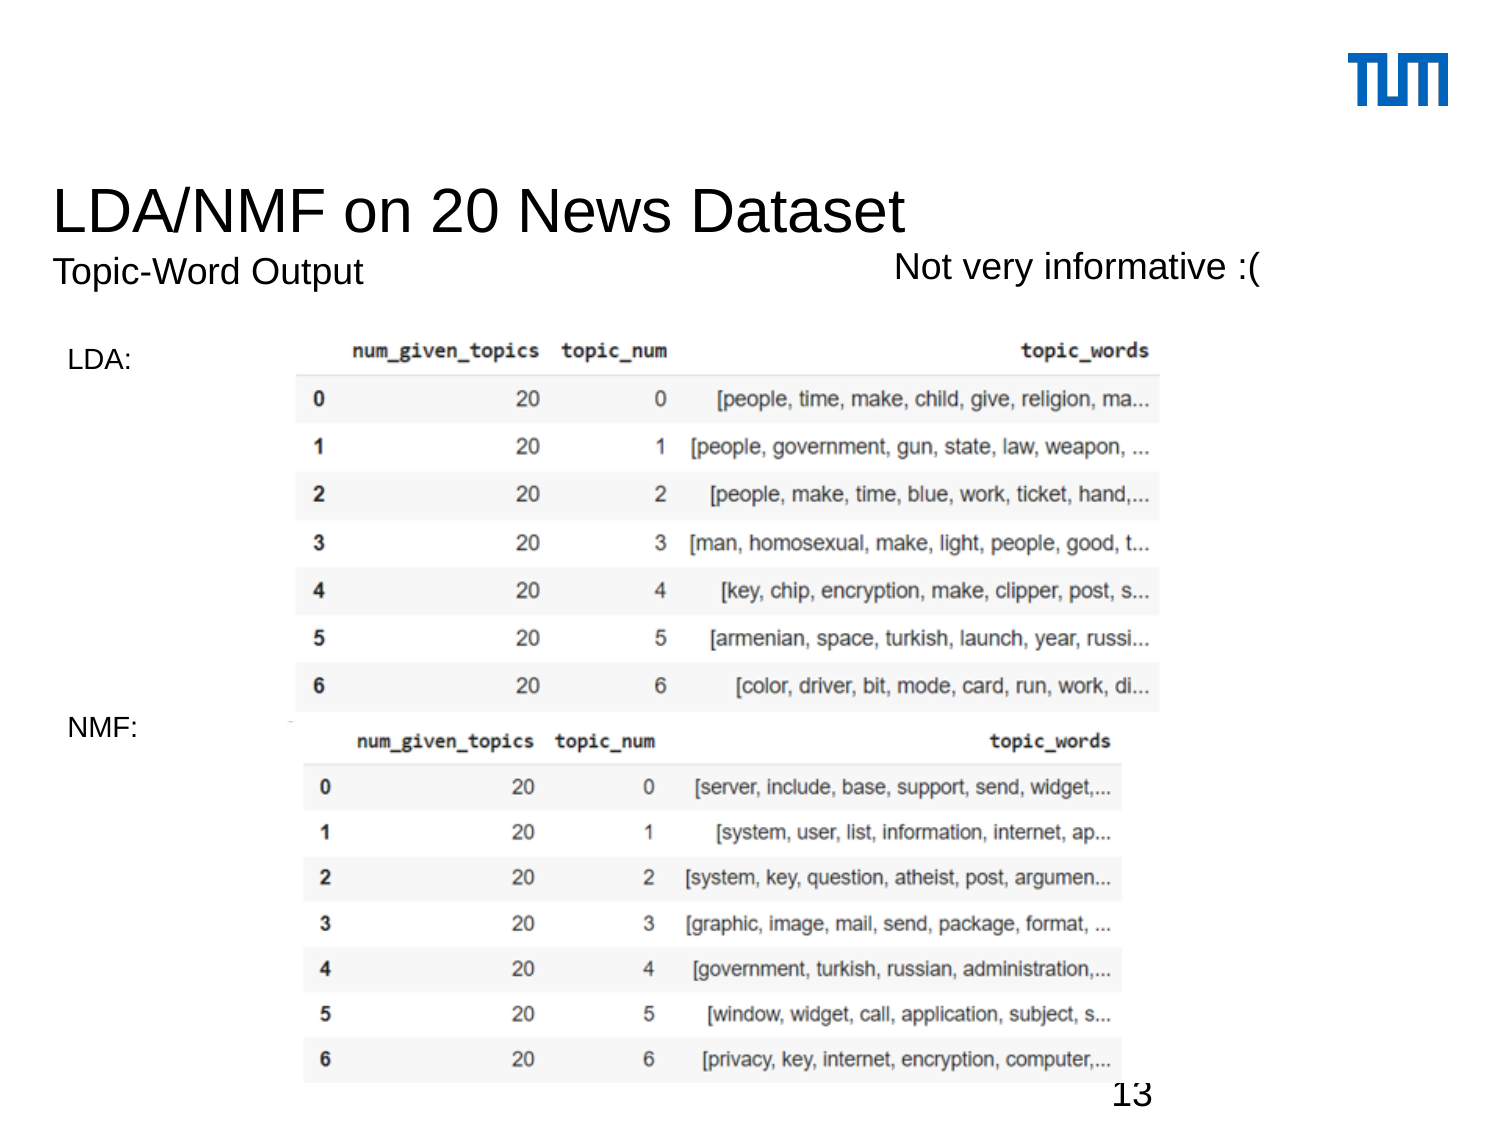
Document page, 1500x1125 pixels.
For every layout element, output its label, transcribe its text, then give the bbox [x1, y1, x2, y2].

text_box <number> [1111, 1061, 1448, 1122]
text_box NMF: [52, 701, 155, 752]
picture [280, 721, 1155, 1083]
text_box LDA/NMF on 20 News Dataset Topic-Word Output [52, 165, 1449, 233]
text_box Not very informative :( [879, 234, 1280, 295]
picture [271, 323, 1164, 712]
text_box LDA: [52, 333, 148, 384]
picture [1348, 53, 1448, 106]
